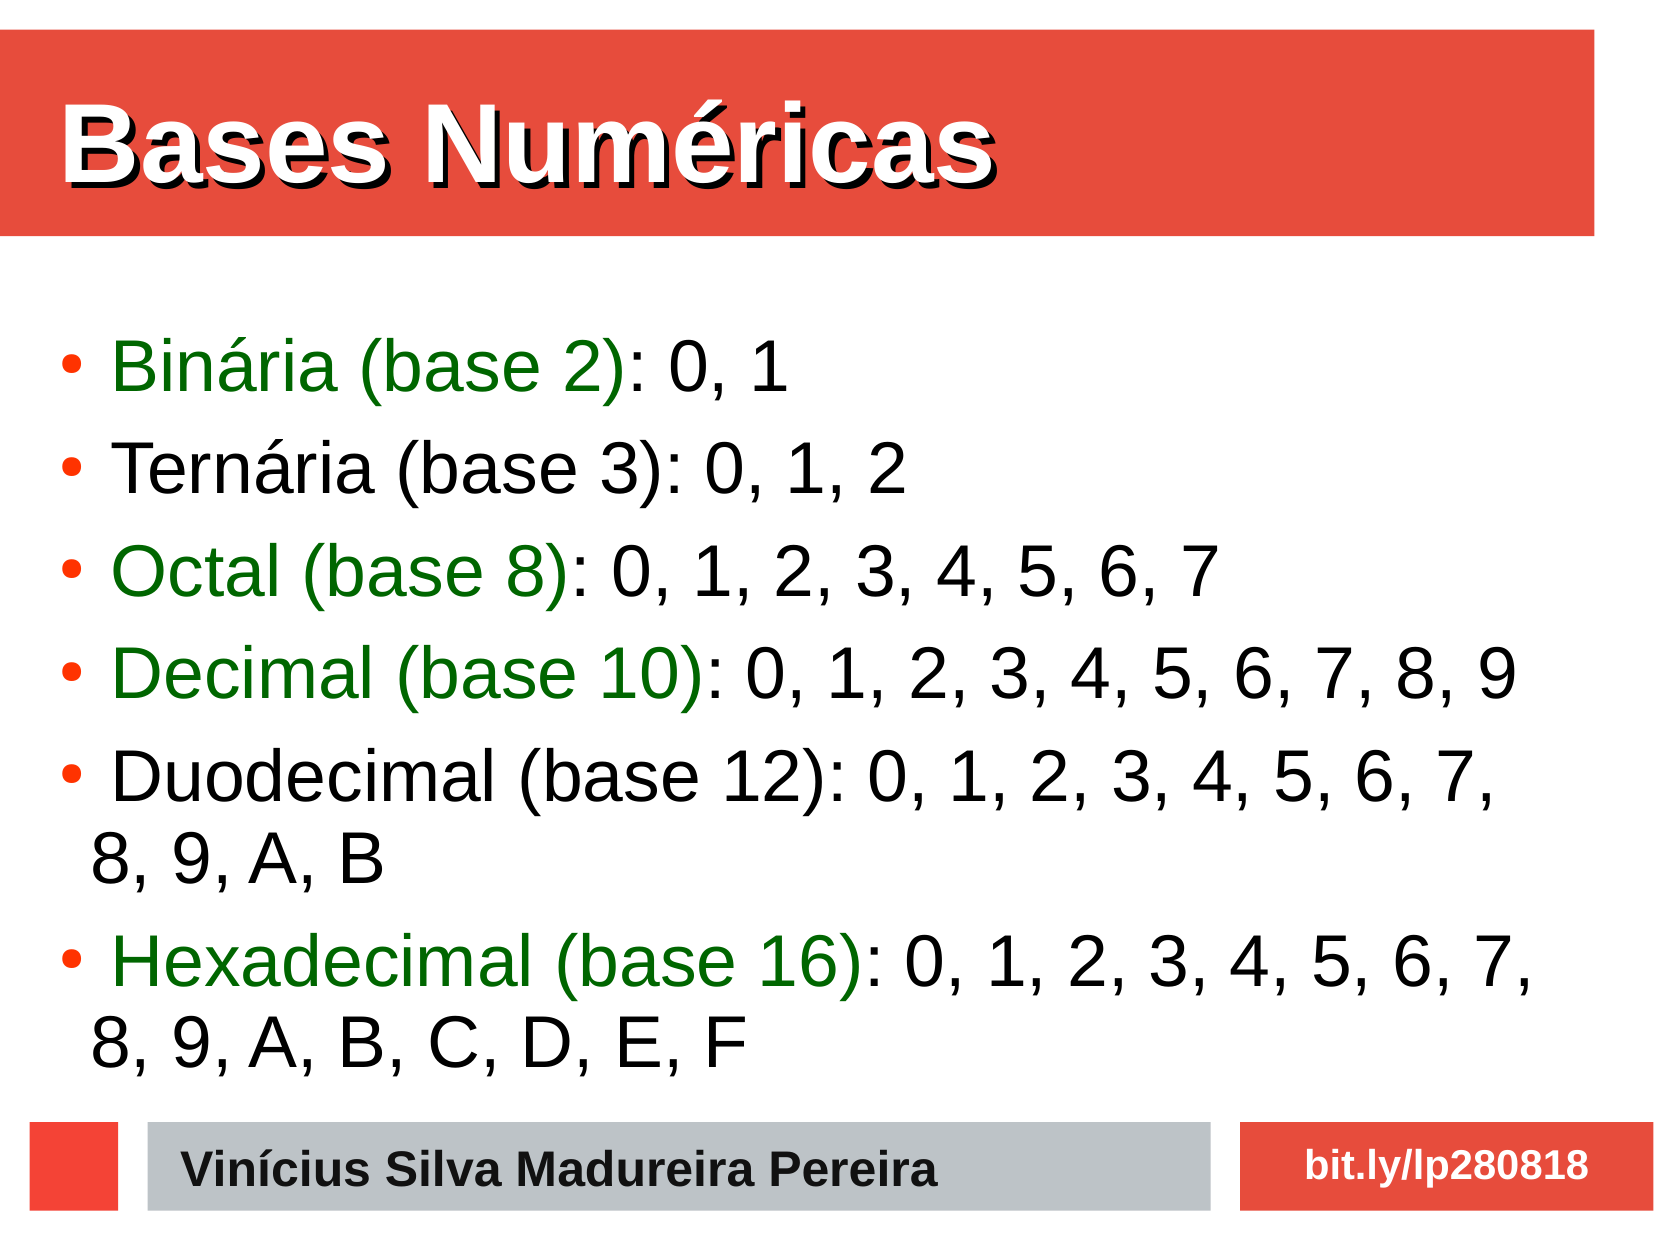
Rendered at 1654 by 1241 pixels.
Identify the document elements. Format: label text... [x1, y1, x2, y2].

text_box Vinícius Silva Madureira Pereira [165, 1133, 1170, 1205]
title Bases Numéricas [59, 59, 1595, 207]
text_box bit.ly/lp280818 [1228, 1134, 1654, 1205]
list Binária (base 2): 0, 1 Ternária (base 3): 0, 1, 2 Octal (base 8): 0, 1, 2, 3, 4, 5, 6, 7 Decimal (base 10): 0, 1, 2, 3, 4, 5, 6, 7, 8, 9 Duodecimal (base 12): 0, 1, 2, 3, 4, 5, 6, 7, 8, 9, A, B Hexadecimal (base 16): 0, 1, 2, 3, 4, 5, 6, 7, 8, 9, A, B, C, D, E, F [59, 324, 1565, 1093]
